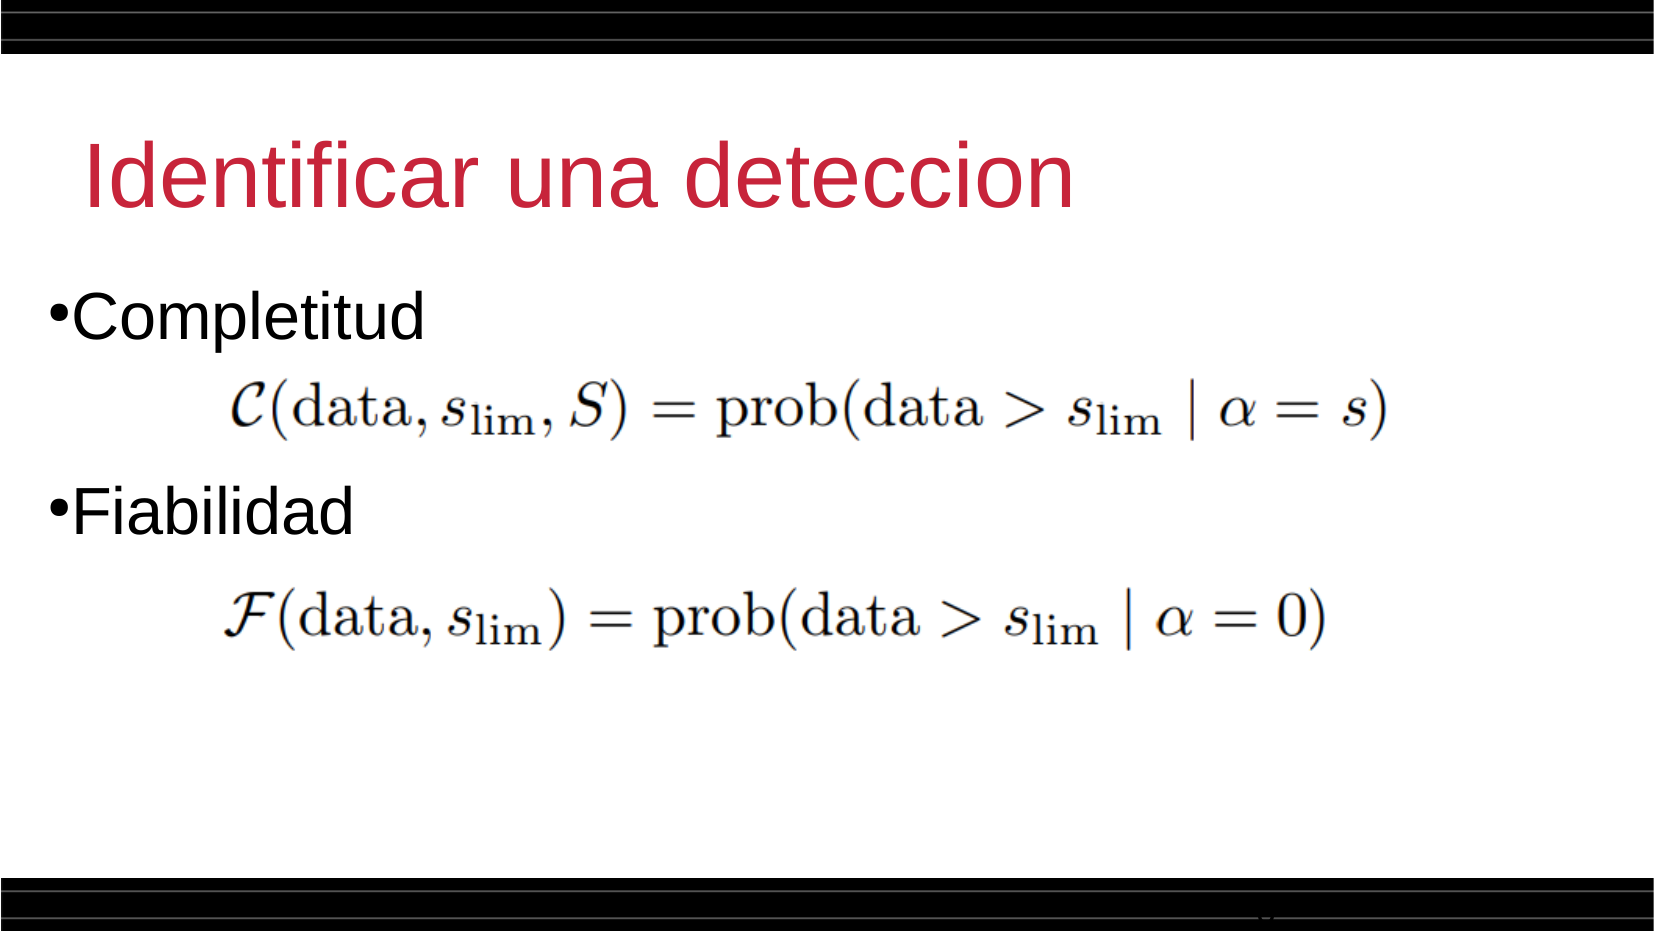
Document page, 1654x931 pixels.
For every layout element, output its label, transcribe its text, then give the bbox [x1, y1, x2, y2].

title Identificar una deteccion [82, 92, 1571, 249]
picture [1, 0, 1654, 54]
picture [212, 366, 1394, 453]
list Completitud Fiabilidad [47, 282, 1536, 768]
picture [1, 878, 1654, 931]
picture [206, 578, 1328, 662]
